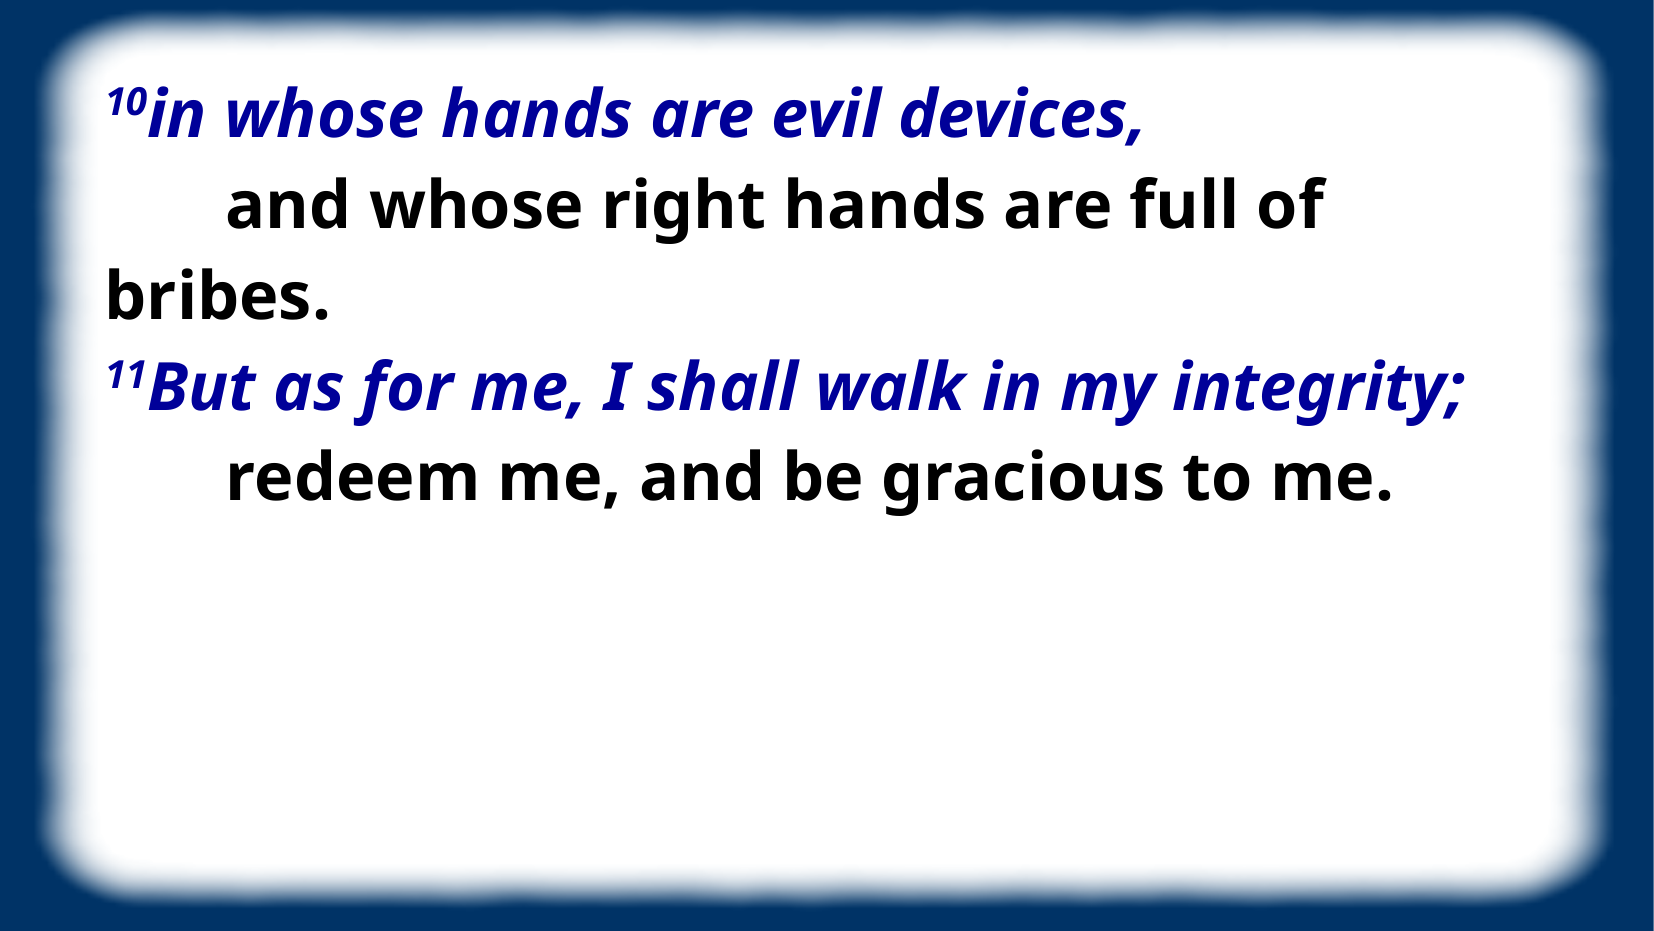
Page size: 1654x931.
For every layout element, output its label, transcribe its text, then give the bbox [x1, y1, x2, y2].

picture [0, 0, 1654, 931]
text_box 10in whose hands are evil devices, and whose right hands are full of bribes. 11But as for me, I shall walk in my integrity; redeem me, and be gracious to me. [90, 58, 1561, 429]
